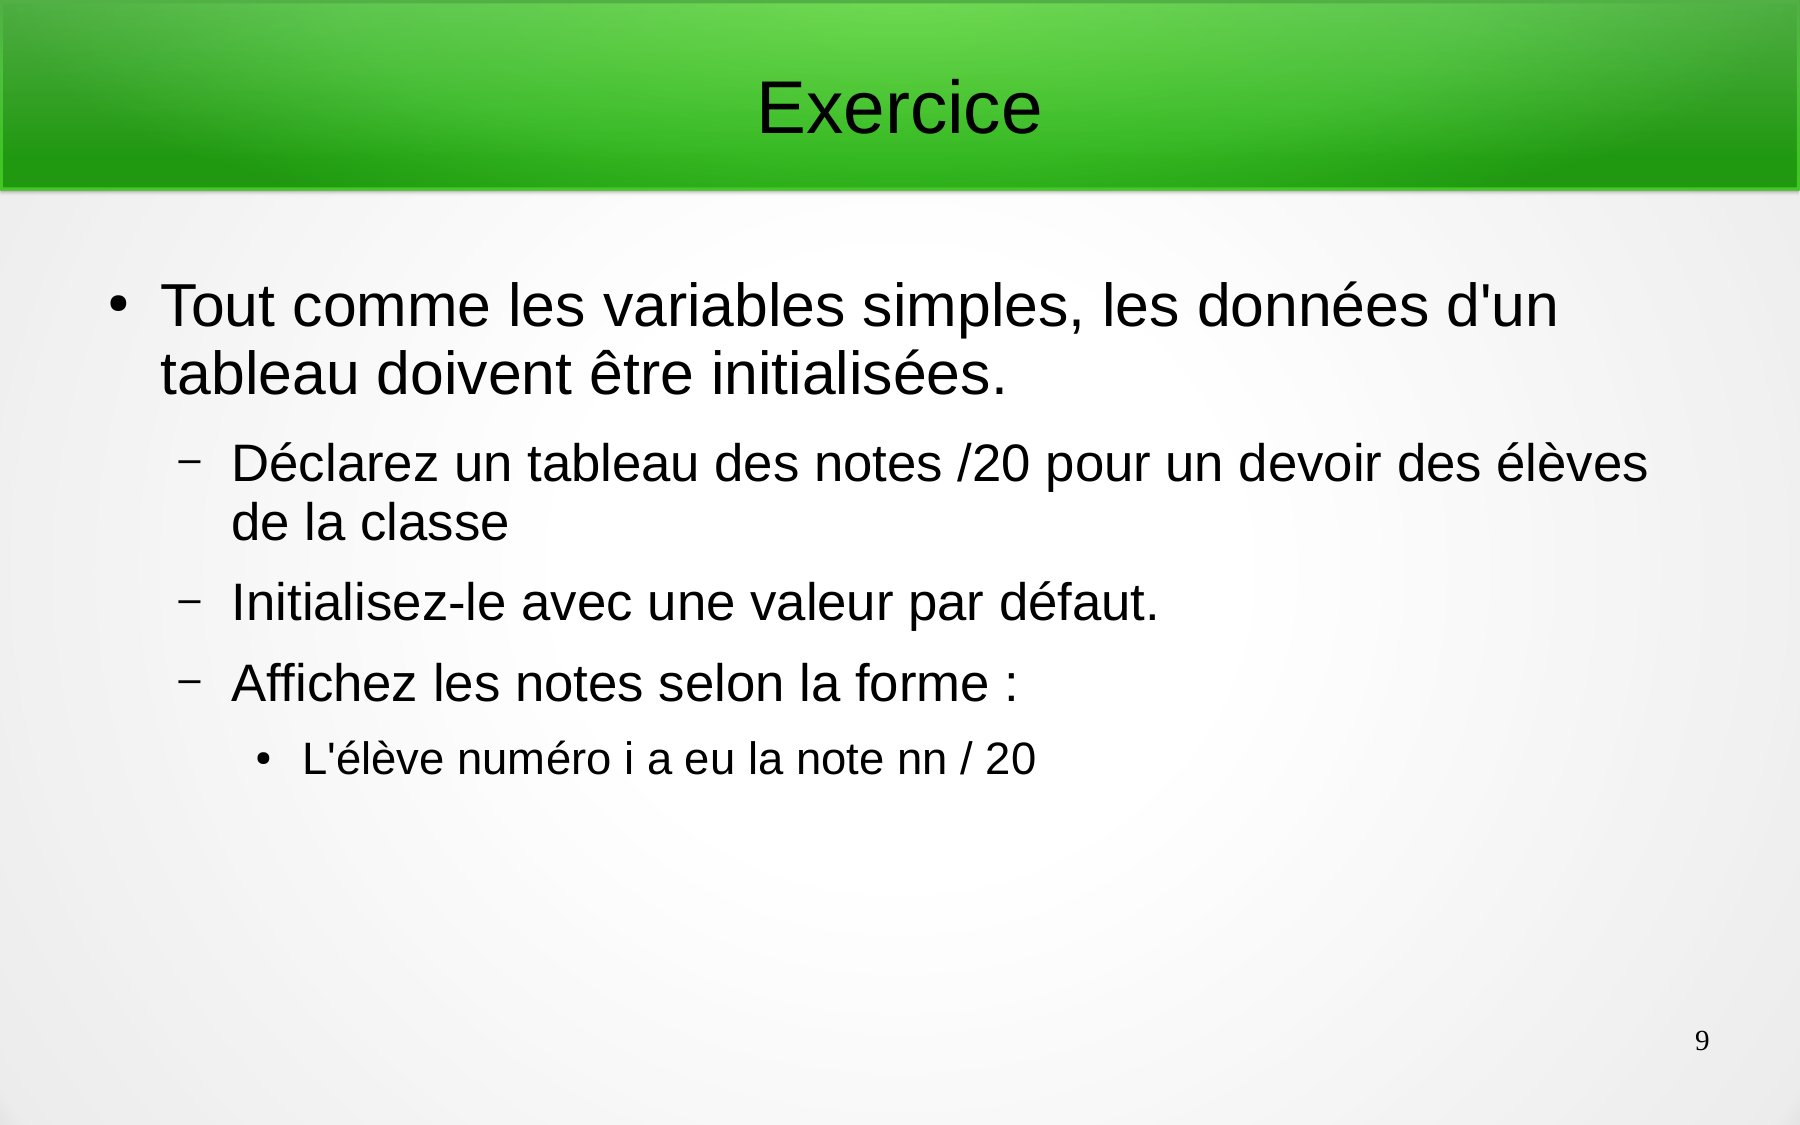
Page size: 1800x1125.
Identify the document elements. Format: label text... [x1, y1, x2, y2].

list Tout comme les variables simples, les données d'un tableau doivent être initialisées. Déclarez un tableau des notes /20 pour un devoir des élèves de la classe Initialisez-le avec une valeur par défaut. Affichez les notes selon la forme : L'élève numéro i a eu la note nn / 20 [90, 271, 1711, 924]
title Exercice [90, 42, 1711, 172]
